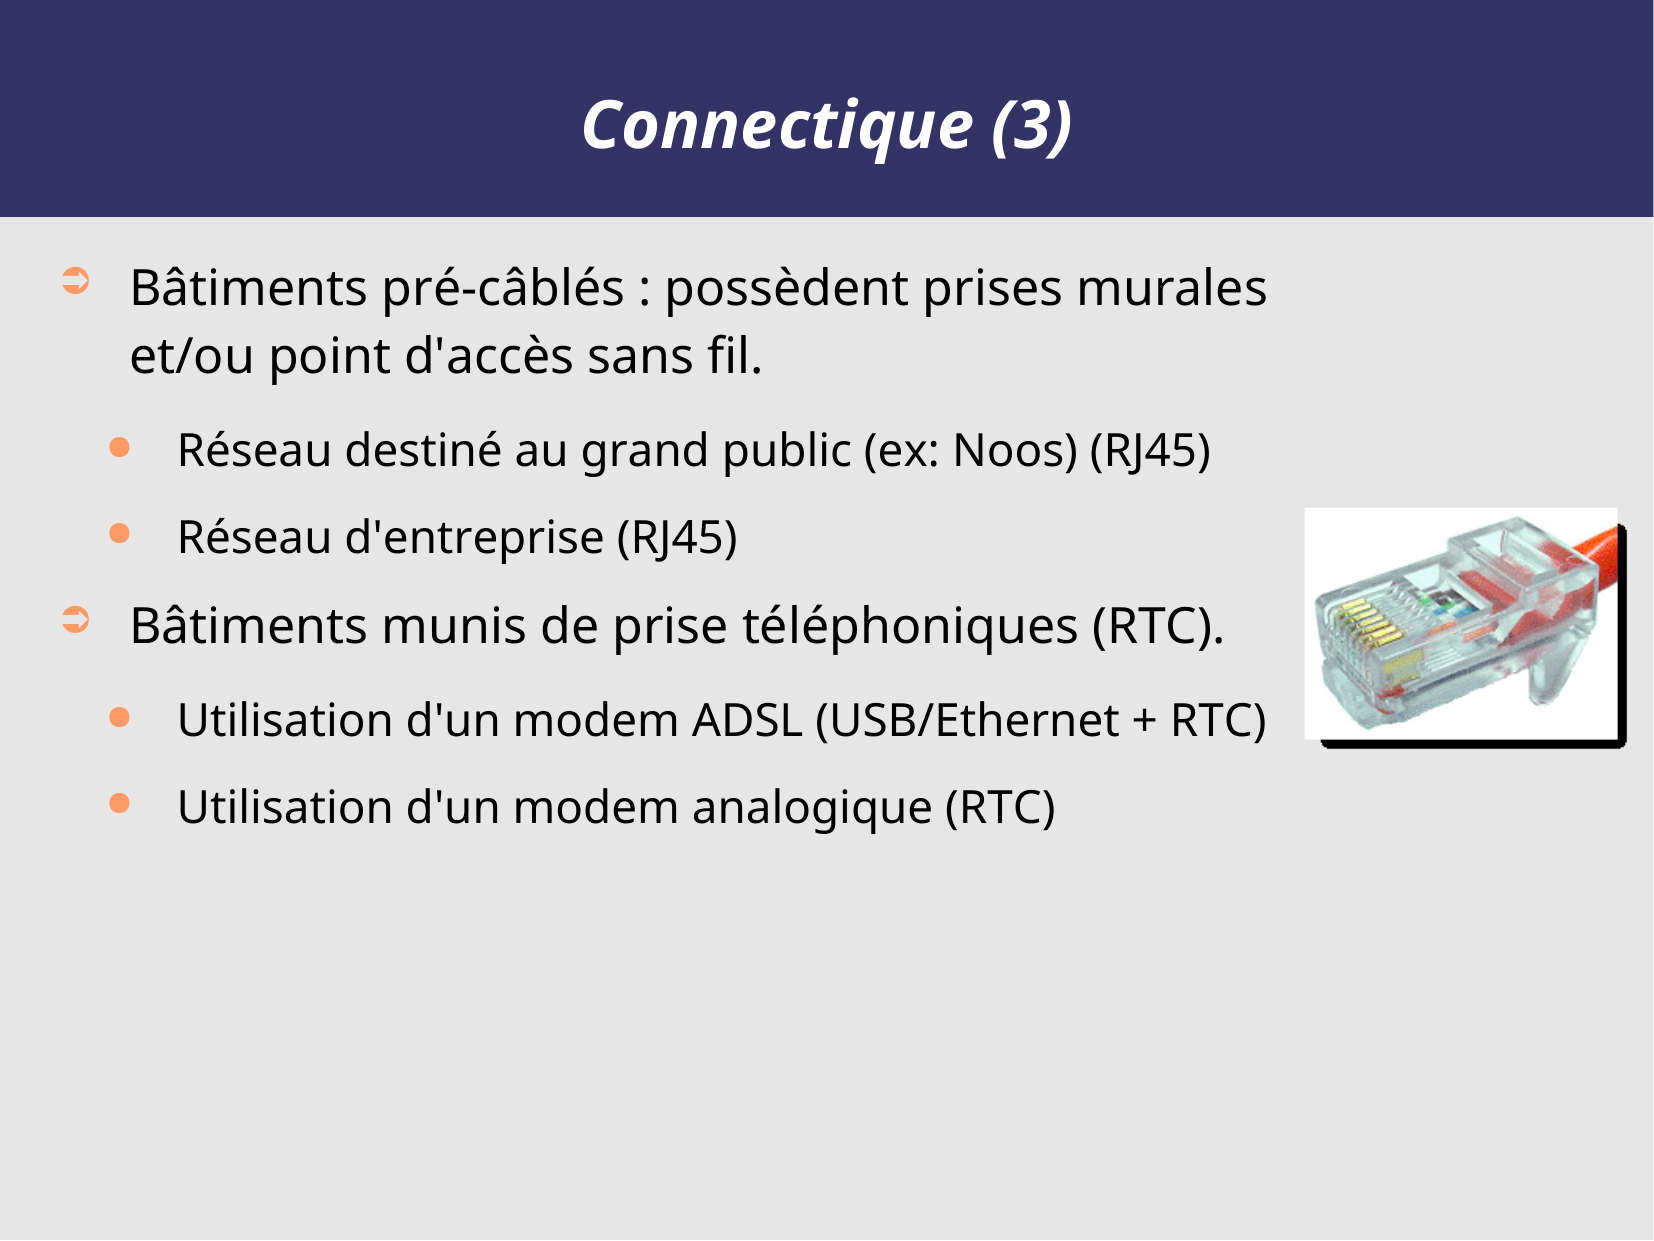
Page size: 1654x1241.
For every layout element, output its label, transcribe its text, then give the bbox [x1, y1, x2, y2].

title Connectique (3) [121, 19, 1534, 227]
picture [1294, 497, 1654, 776]
list Bâtiments pré-câblés : possèdent prises murales et/ou point d'accès sans fil. Réseau destiné au grand public (ex: Noos) (RJ45) Réseau d'entreprise (RJ45) Bâtiments munis de prise téléphoniques (RTC). Utilisation d'un modem ADSL (USB/Ethernet + RTC) Utilisation d'un modem analogique (RTC) [46, 251, 1311, 1139]
